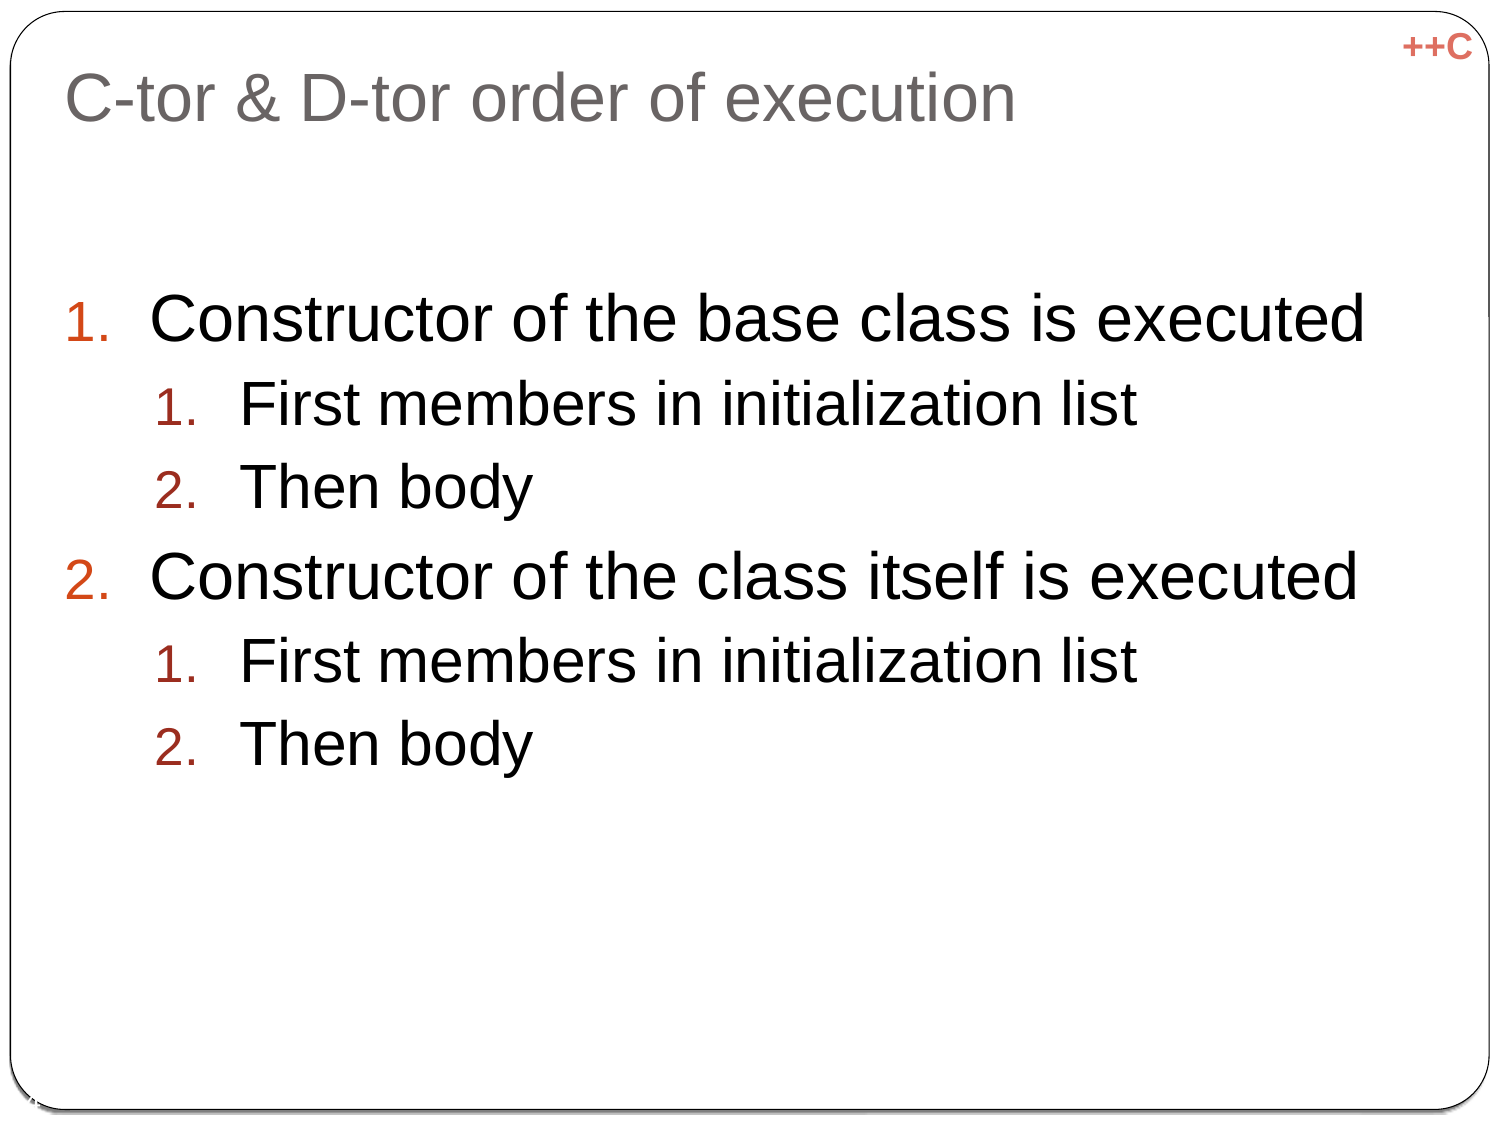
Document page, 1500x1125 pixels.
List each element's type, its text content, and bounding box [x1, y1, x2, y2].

list Constructor of the base class is executed First members in initialization list Then body Constructor of the class itself is executed First members in initialization list Then body [50, 150, 1450, 1088]
title C-tor & D-tor order of execution [50, 45, 1450, 150]
slide_number <number> [0, 1074, 50, 1125]
